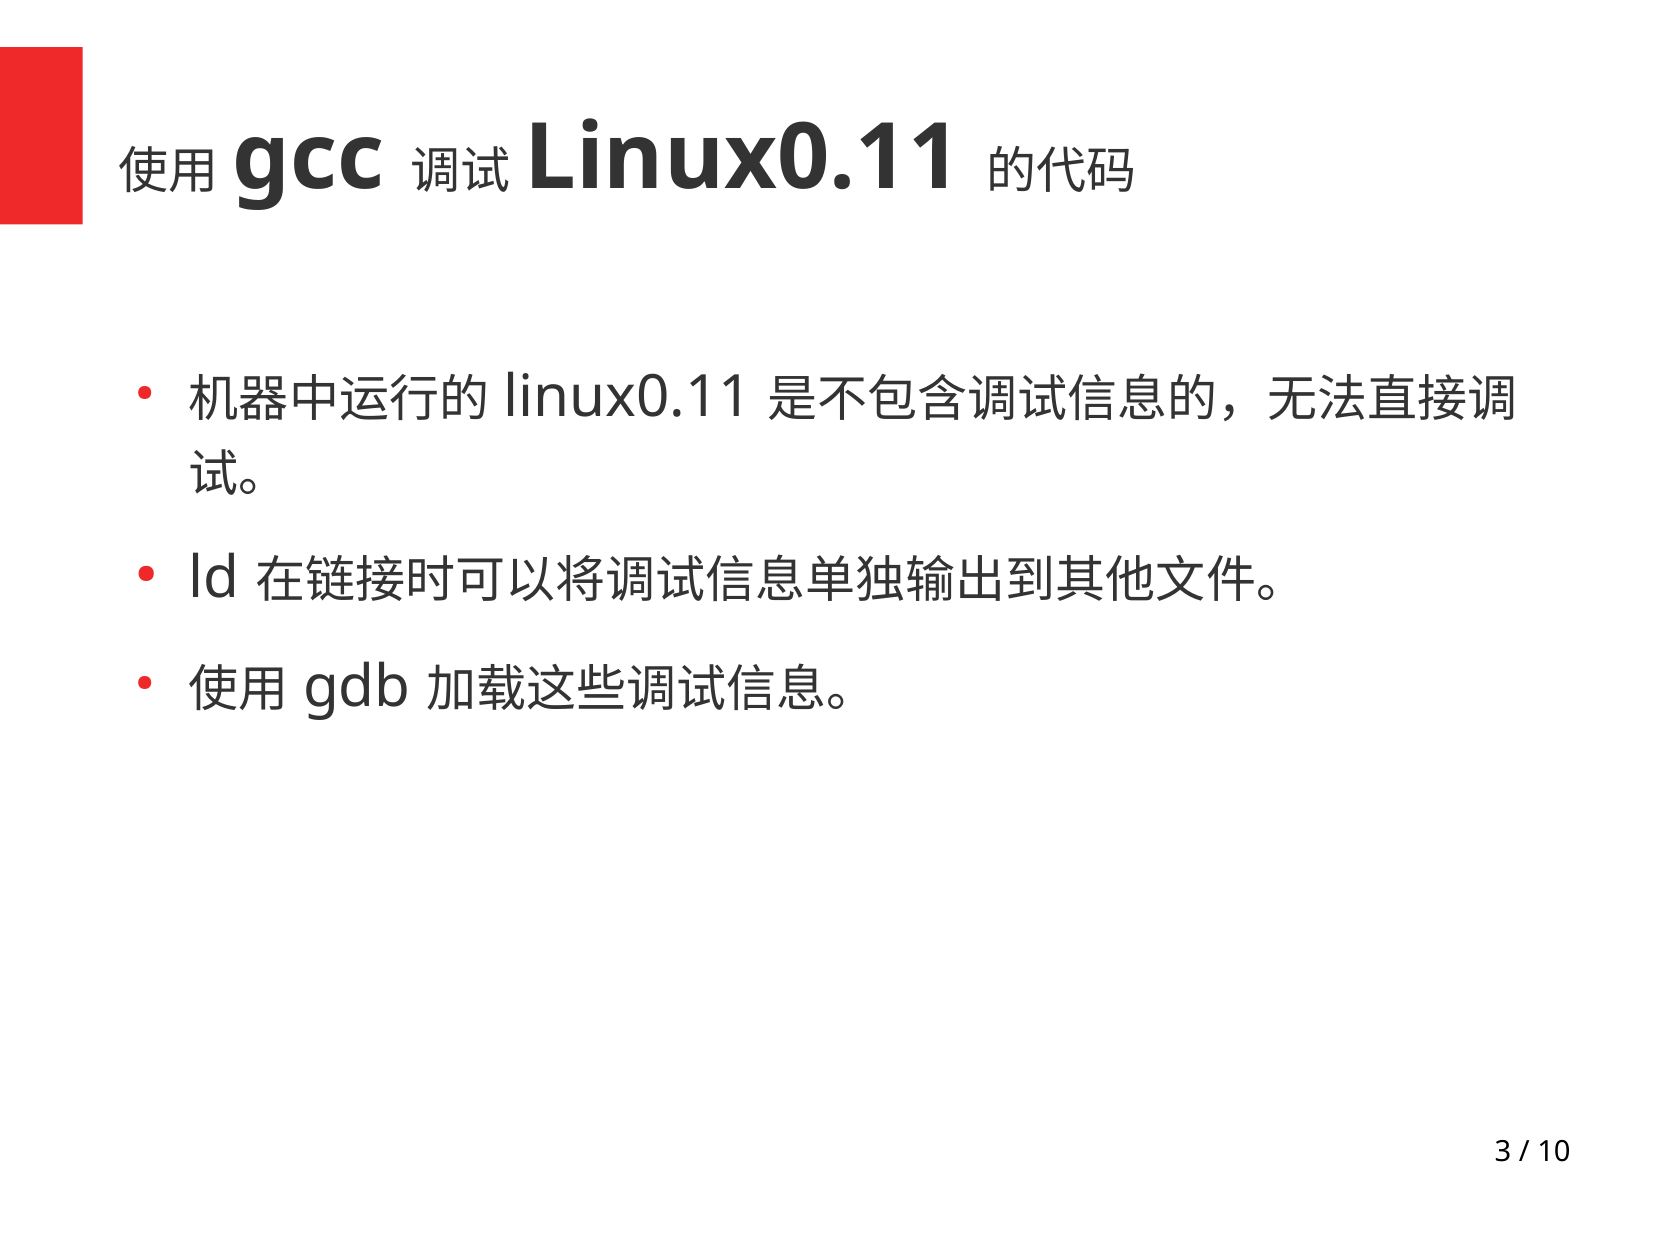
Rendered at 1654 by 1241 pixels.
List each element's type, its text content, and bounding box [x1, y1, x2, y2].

title 使用gcc调试Linux0.11的代码 [118, 49, 1571, 257]
list 机器中运行的linux0.11是不包含调试信息的，无法直接调试。 ld在链接时可以将调试信息单独输出到其他文件。 使用gdb加载这些调试信息。 [118, 354, 1536, 1074]
